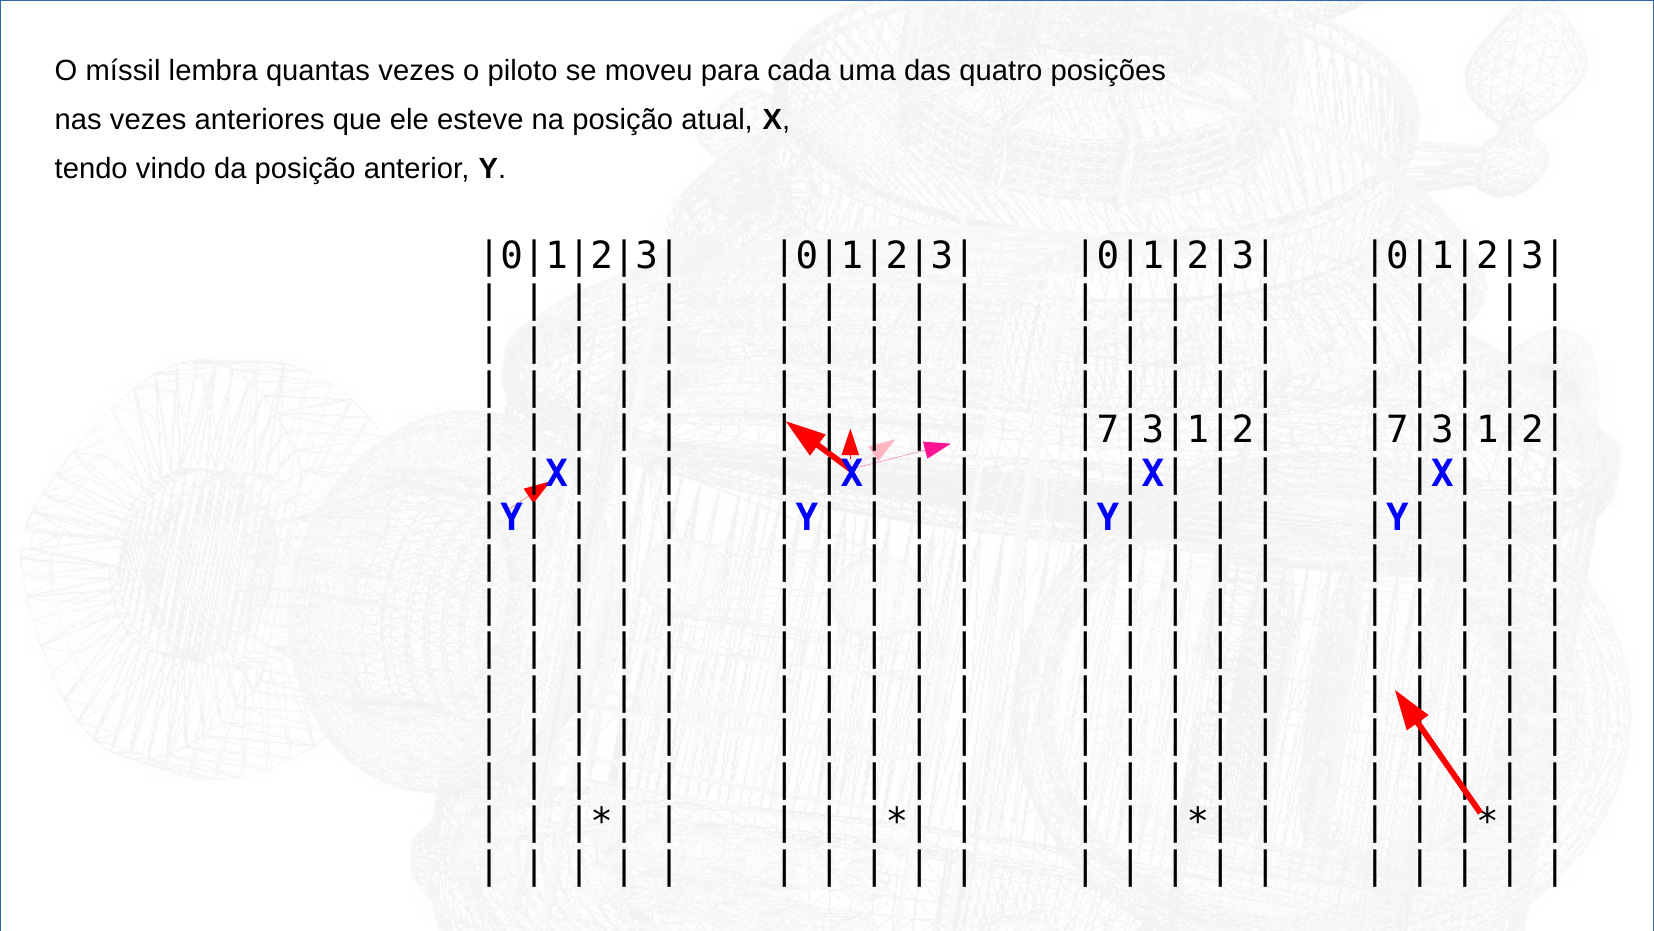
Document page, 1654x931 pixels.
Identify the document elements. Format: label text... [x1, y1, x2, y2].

text_box |0|1|2|3| | | | | | | | | | | | | | | | |7|3|1|2| | |X| | | |Y| | | | | | | | | | | | | | | | | | | | | | | | | | | | | | | | | | | | |*| | | | | | | [1059, 226, 1292, 895]
text_box |0|1|2|3| | | | | | | | | | | | | | | | |7|3|1|2| | |X| | | |Y| | | | | | | | | | | | | | | | | | | | | | | | | | | | | | | | | | | | |*| | | | | | | [1348, 226, 1581, 895]
text_box O míssil lembra quantas vezes o piloto se moveu para cada uma das quatro posições nas vezes anteriores que ele esteve na posição atual, X, tendo vindo da posição anterior, Y. [39, 30, 1621, 601]
text_box |0|1|2|3| | | | | | | | | | | | | | | | | | | | | | |X| | | |Y| | | | | | | | | | | | | | | | | | | | | | | | | | | | | | | | | | | | |*| | | | | | | [463, 226, 696, 895]
text_box |0|1|2|3| | | | | | | | | | | | | | | | | | | | | | |X| | | |Y| | | | | | | | | | | | | | | | | | | | | | | | | | | | | | | | | | | | |*| | | | | | | [758, 226, 991, 895]
